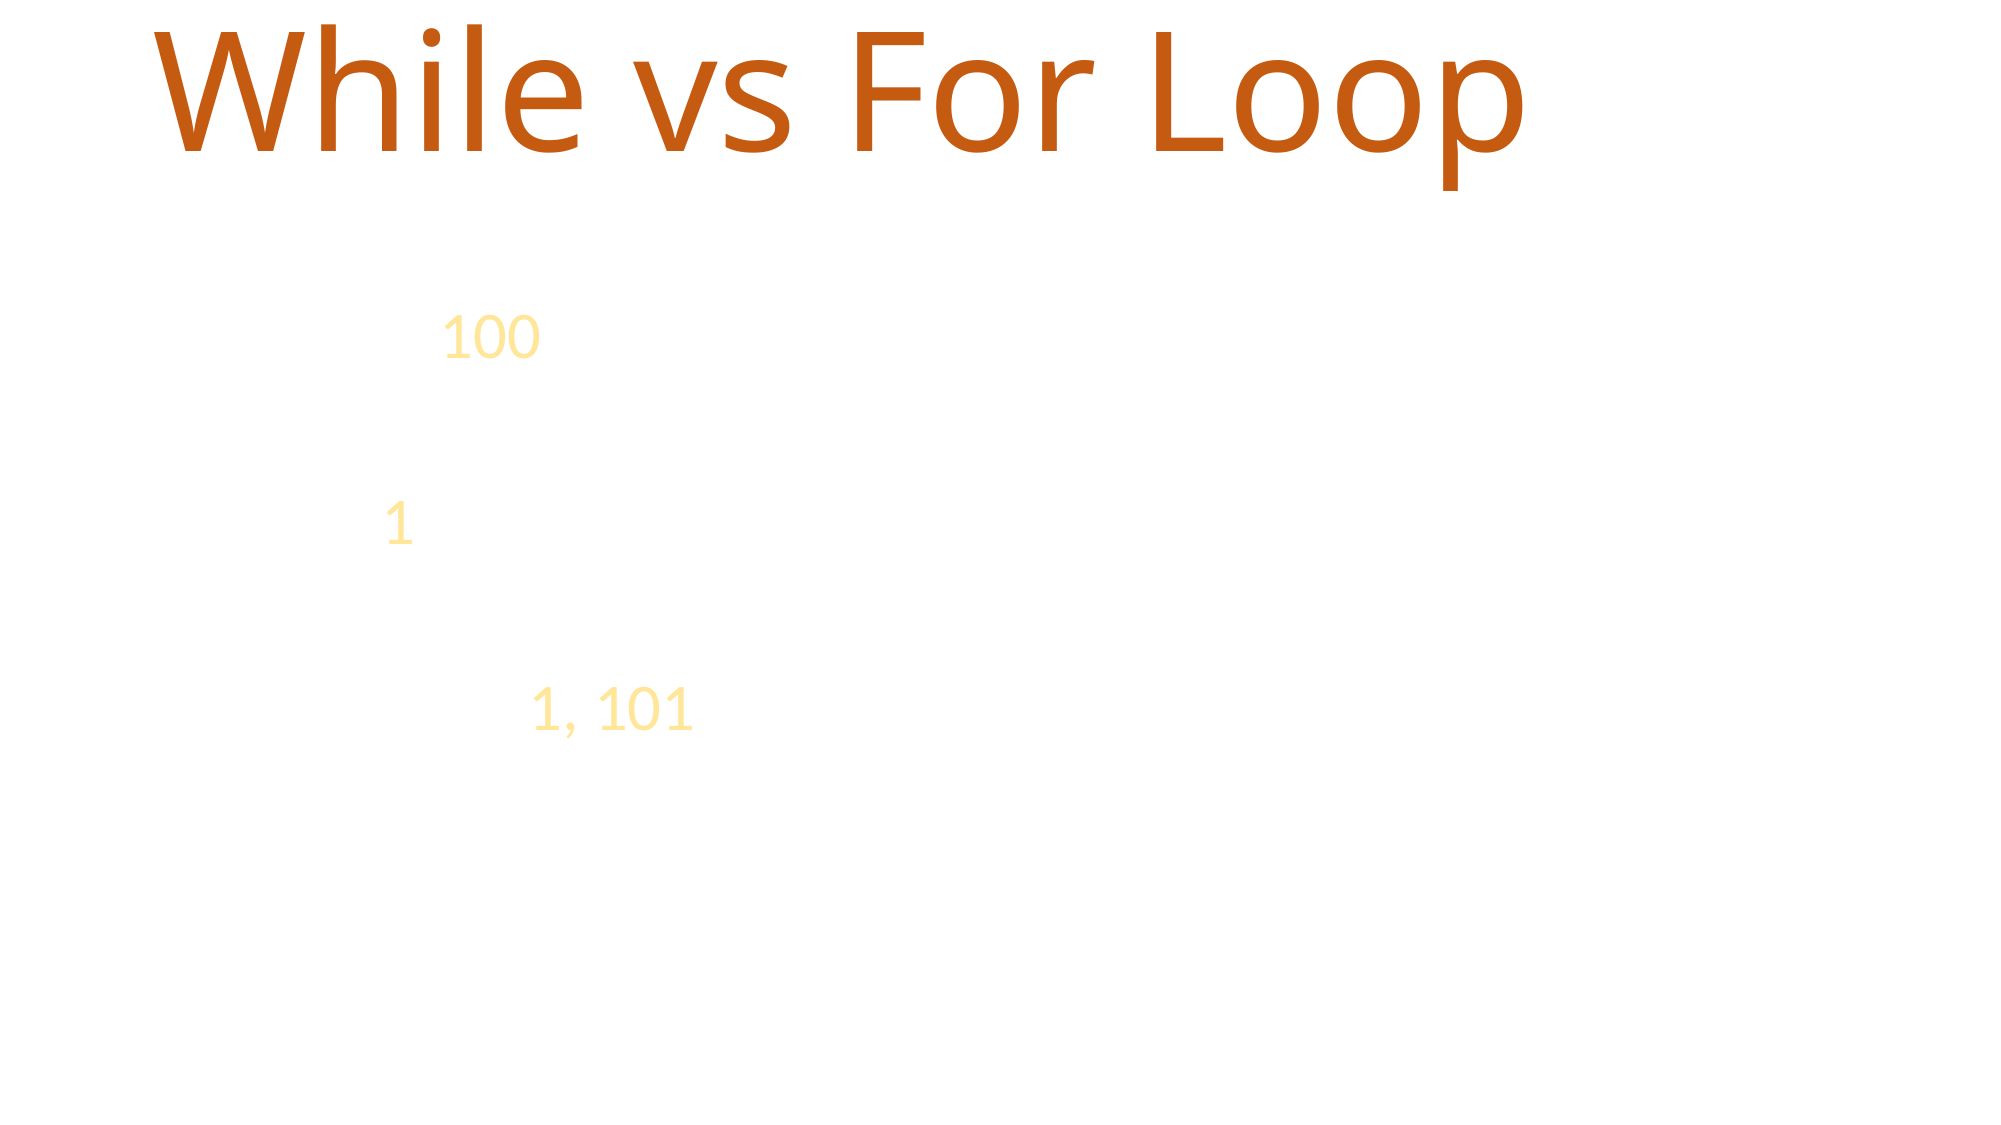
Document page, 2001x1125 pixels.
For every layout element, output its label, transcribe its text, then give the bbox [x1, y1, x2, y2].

list While vs For Loop x = 1 while x <= 100: print(x) x= x + 1 for y in range(1, 101): print(y) [137, 0, 1863, 1014]
